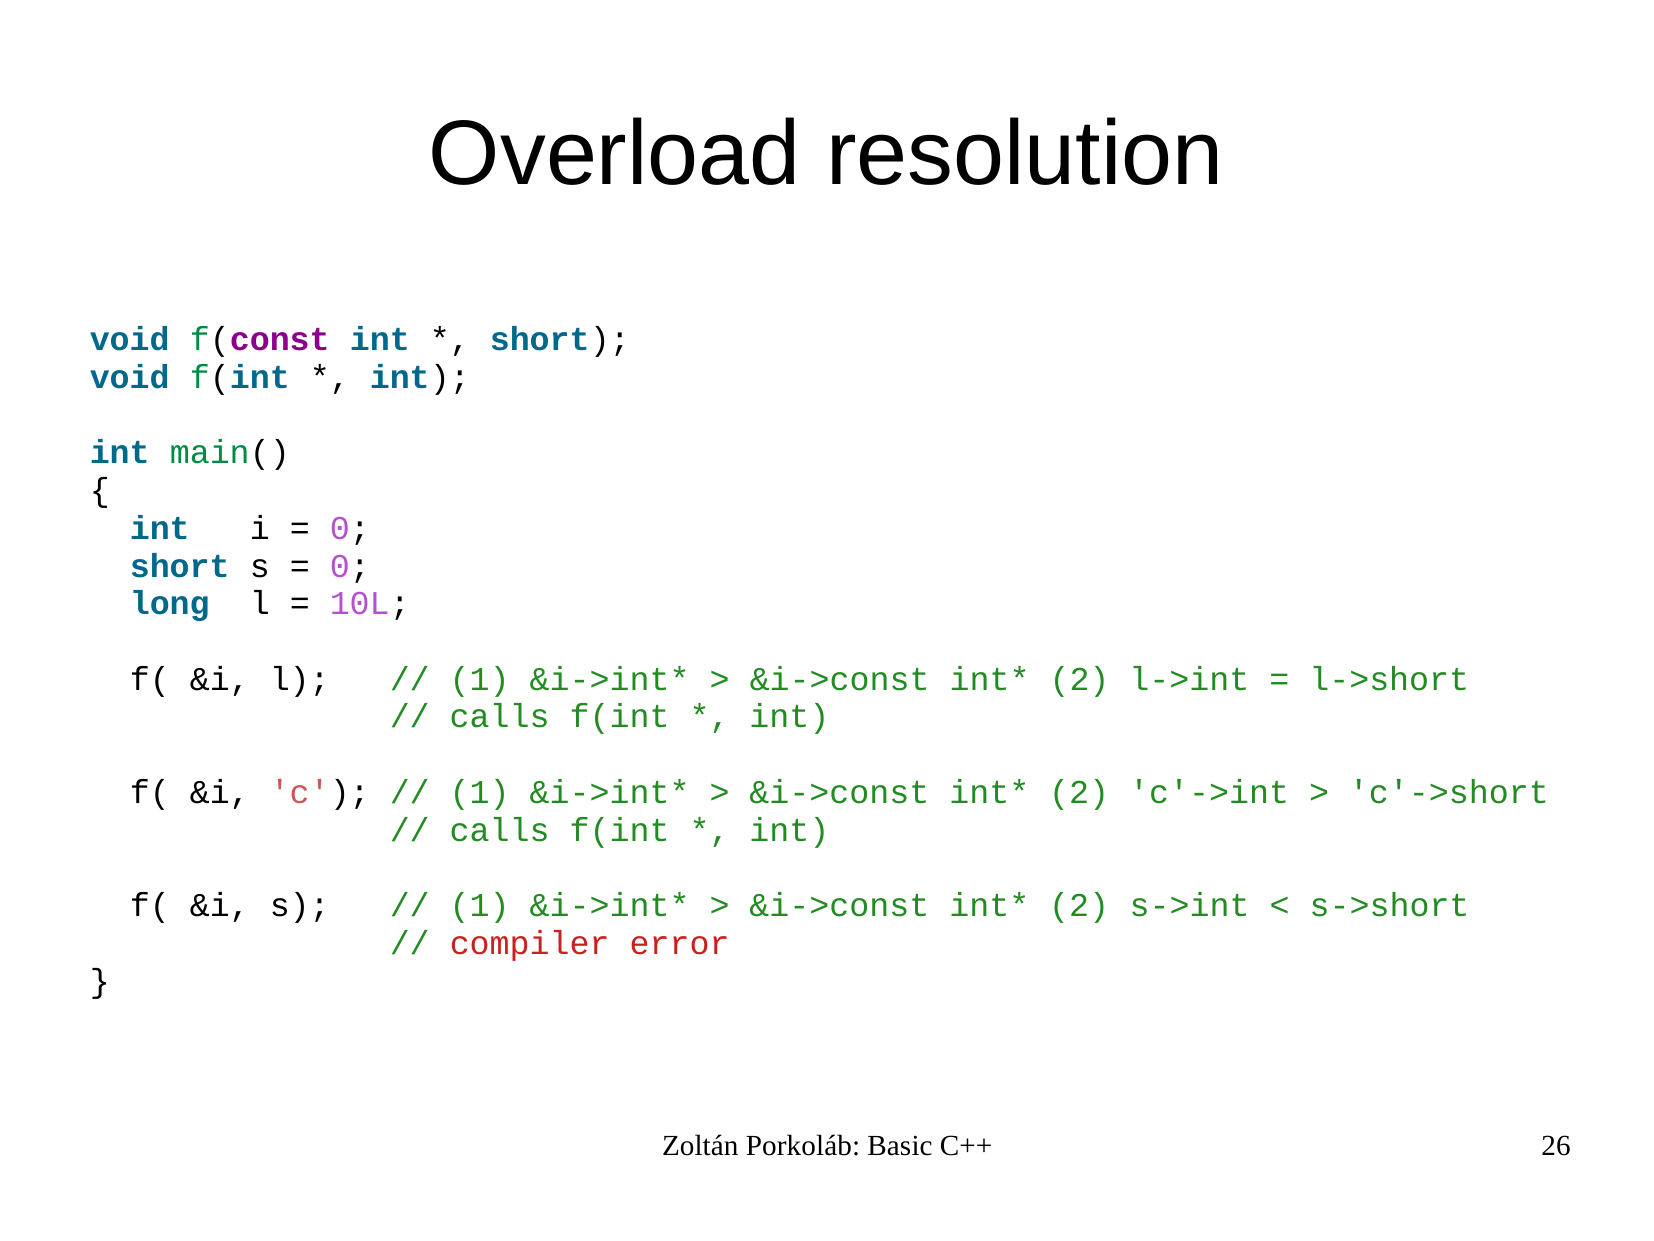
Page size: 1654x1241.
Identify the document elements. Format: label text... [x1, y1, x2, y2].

text_box void f(const int *, short); void f(int *, int); int main() { int i = 0; short s = 0; long l = 10L; f( &i, l); // (1) &i->int* > &i->const int* (2) l->int = l->short // calls f(int *, int) f( &i, 'c'); // (1) &i->int* > &i->const int* (2) 'c'->int > 'c'->short // calls f(int *, int) f( &i, s); // (1) &i->int* > &i->const int* (2) s->int < s->short // compiler error } [75, 240, 1654, 1116]
title Overload resolution [82, 49, 1571, 257]
